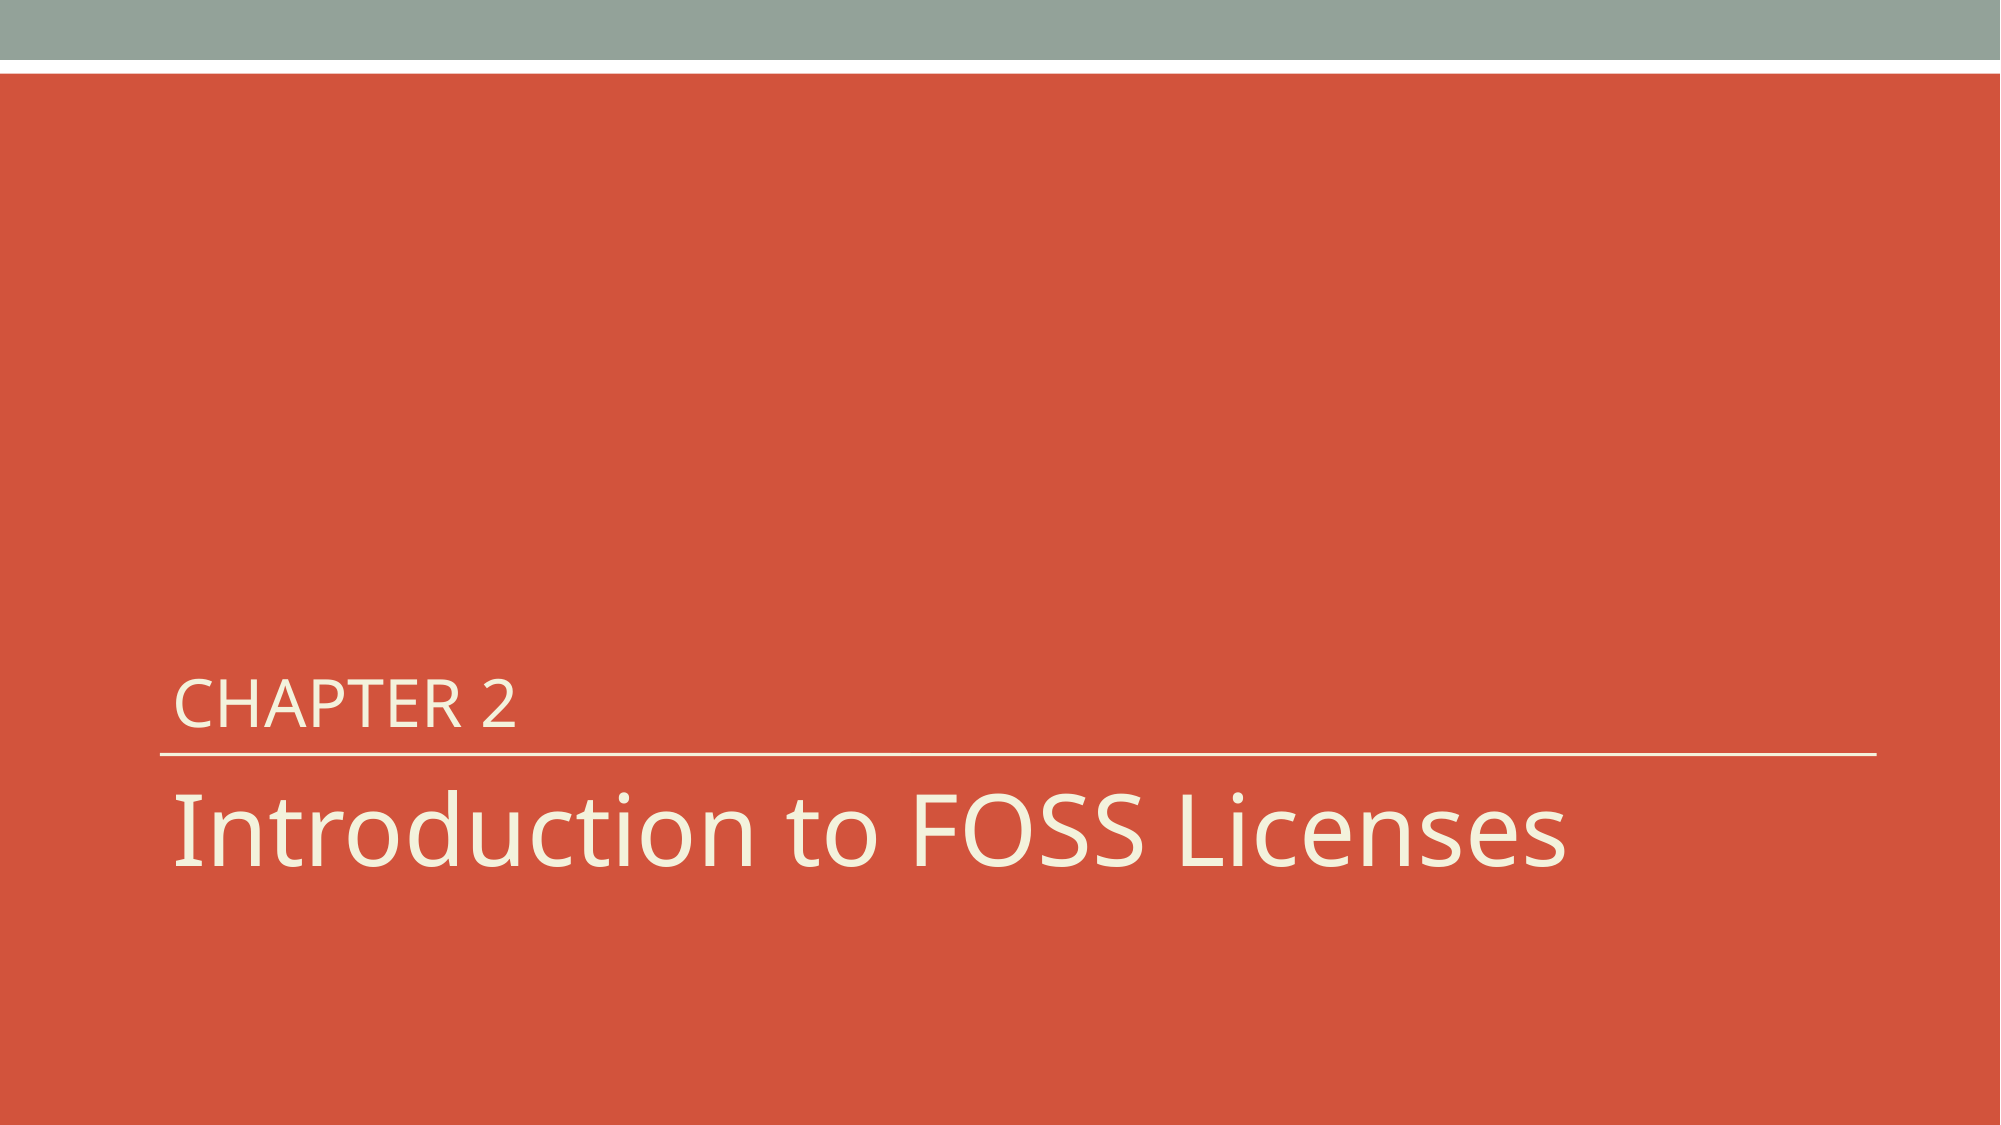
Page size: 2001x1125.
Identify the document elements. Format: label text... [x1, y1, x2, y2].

text_box CHAPTER 2 [157, 387, 1858, 749]
text_box Introduction to FOSS Licenses [157, 758, 1858, 1005]
